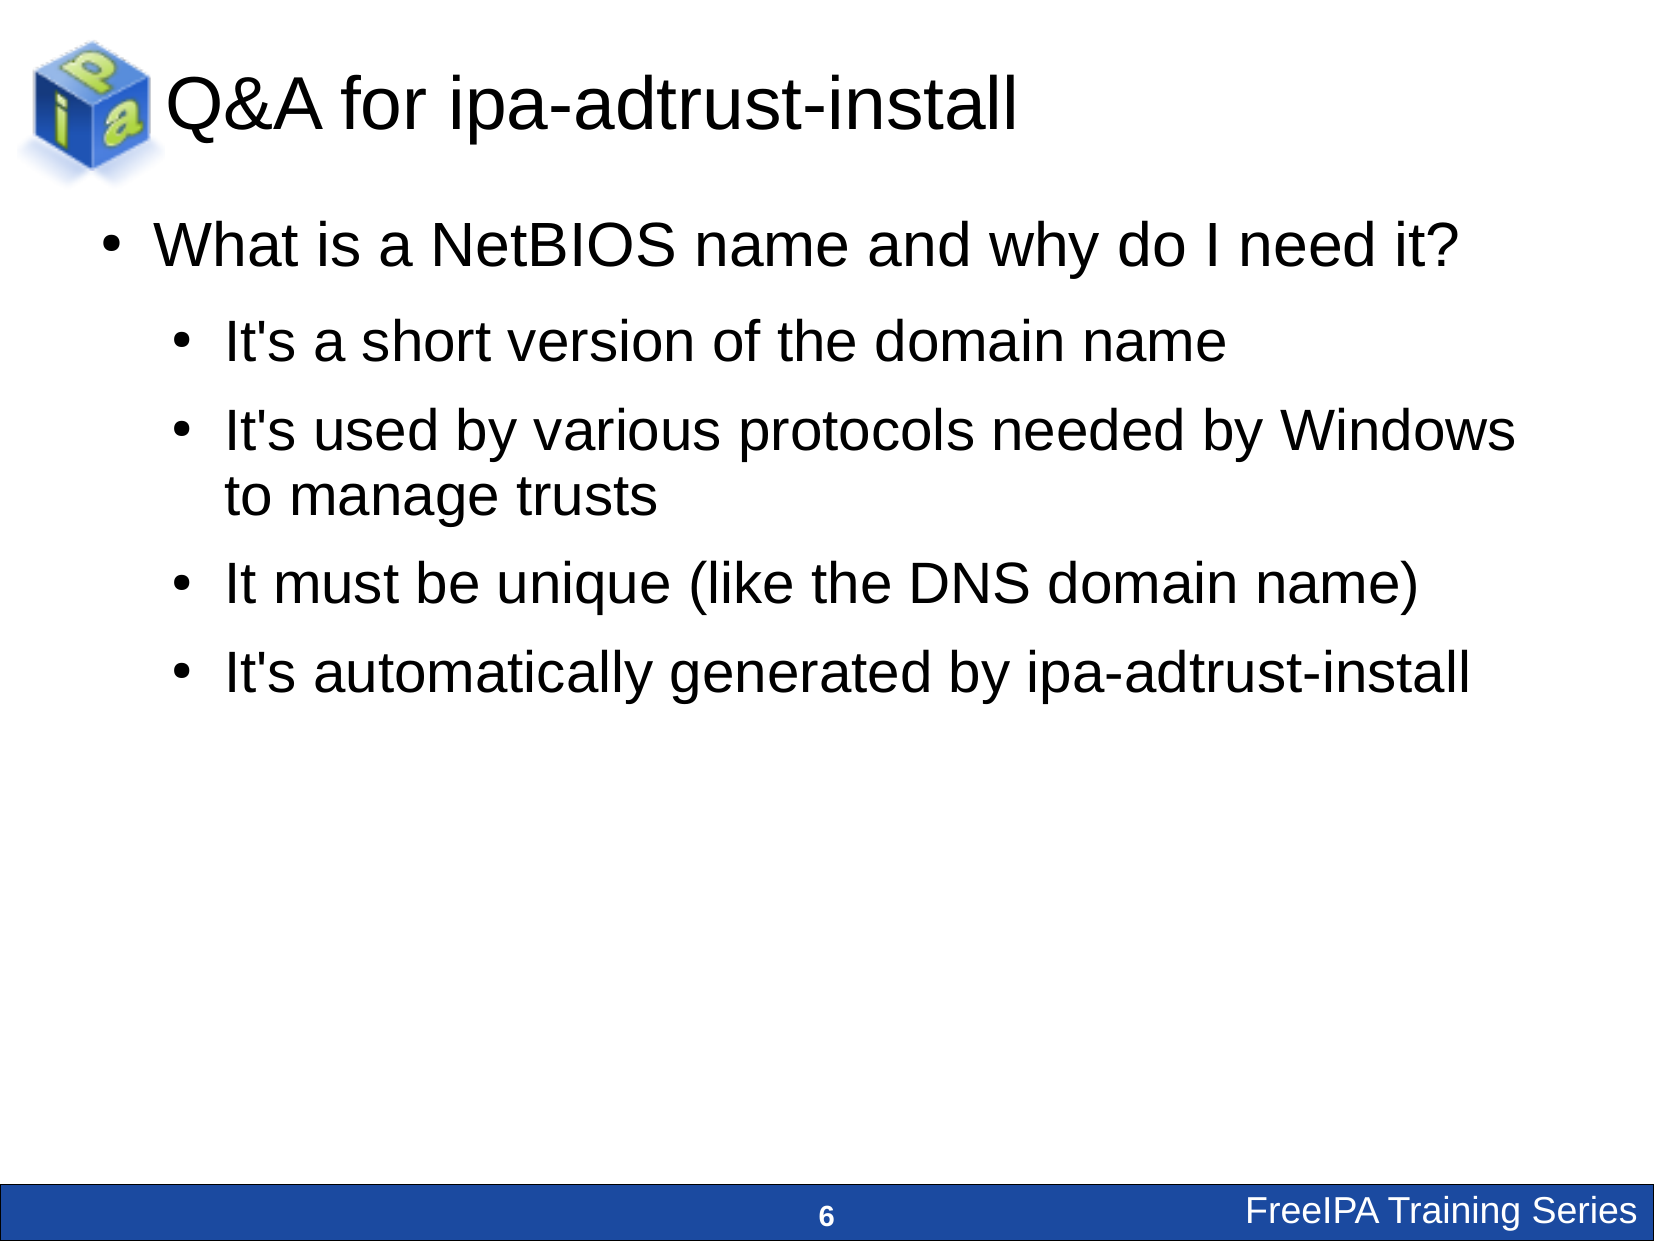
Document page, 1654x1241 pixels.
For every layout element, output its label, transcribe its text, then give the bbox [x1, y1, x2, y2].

title Q&A for ipa-adtrust-install [165, 0, 1654, 208]
picture [17, 34, 165, 193]
list What is a NetBIOS name and why do I need it? It's a short version of the domain name It's used by various protocols needed by Windows to manage trusts It must be unique (like the DNS domain name) It's automatically generated by ipa-adtrust-install [82, 209, 1571, 930]
